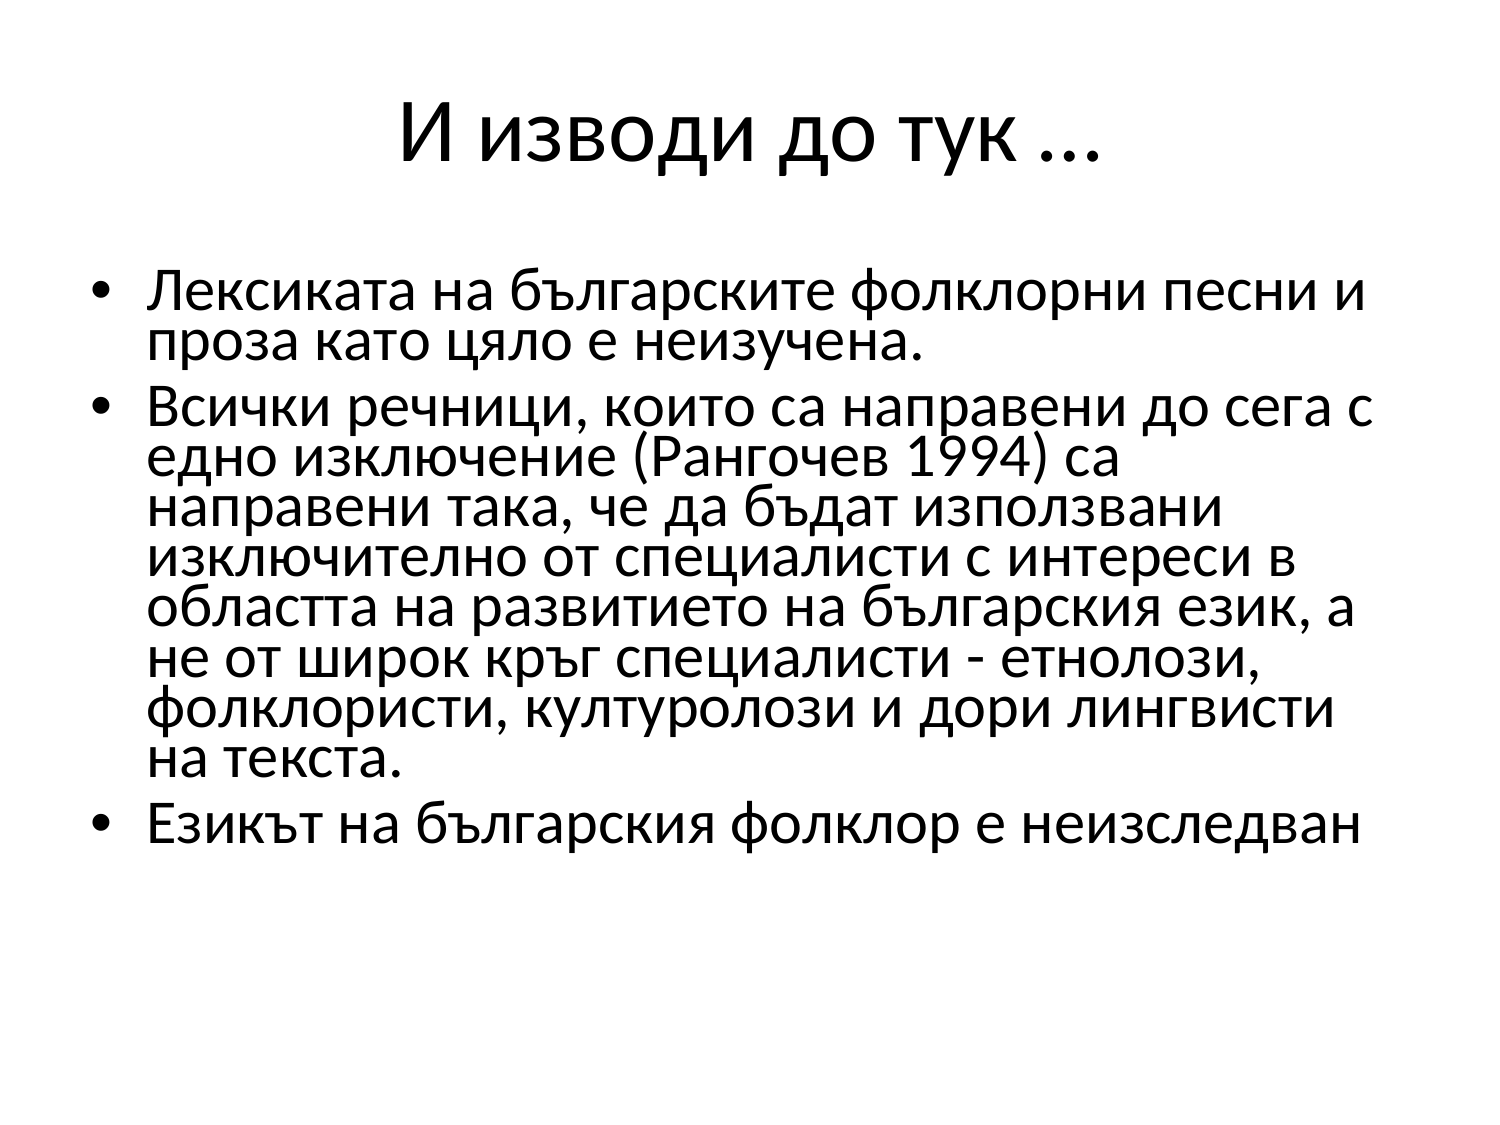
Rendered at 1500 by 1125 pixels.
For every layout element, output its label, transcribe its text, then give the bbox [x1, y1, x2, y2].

title И изводи до тук … [75, 45, 1426, 233]
list Лексиката на българските фолклорни песни и проза като цяло е неизучена. Всички речници, които са направени до сега с едно изключение (Рангочев 1994) са направени така, че да бъдат използвани изключително от специалисти с интереси в областта на развитието на българския език, а не от широк кръг специалисти - етнолози, фолклористи, културолози и дори лингвисти на текста. Езикът на българския фолклор е неизследван [75, 262, 1426, 1044]
